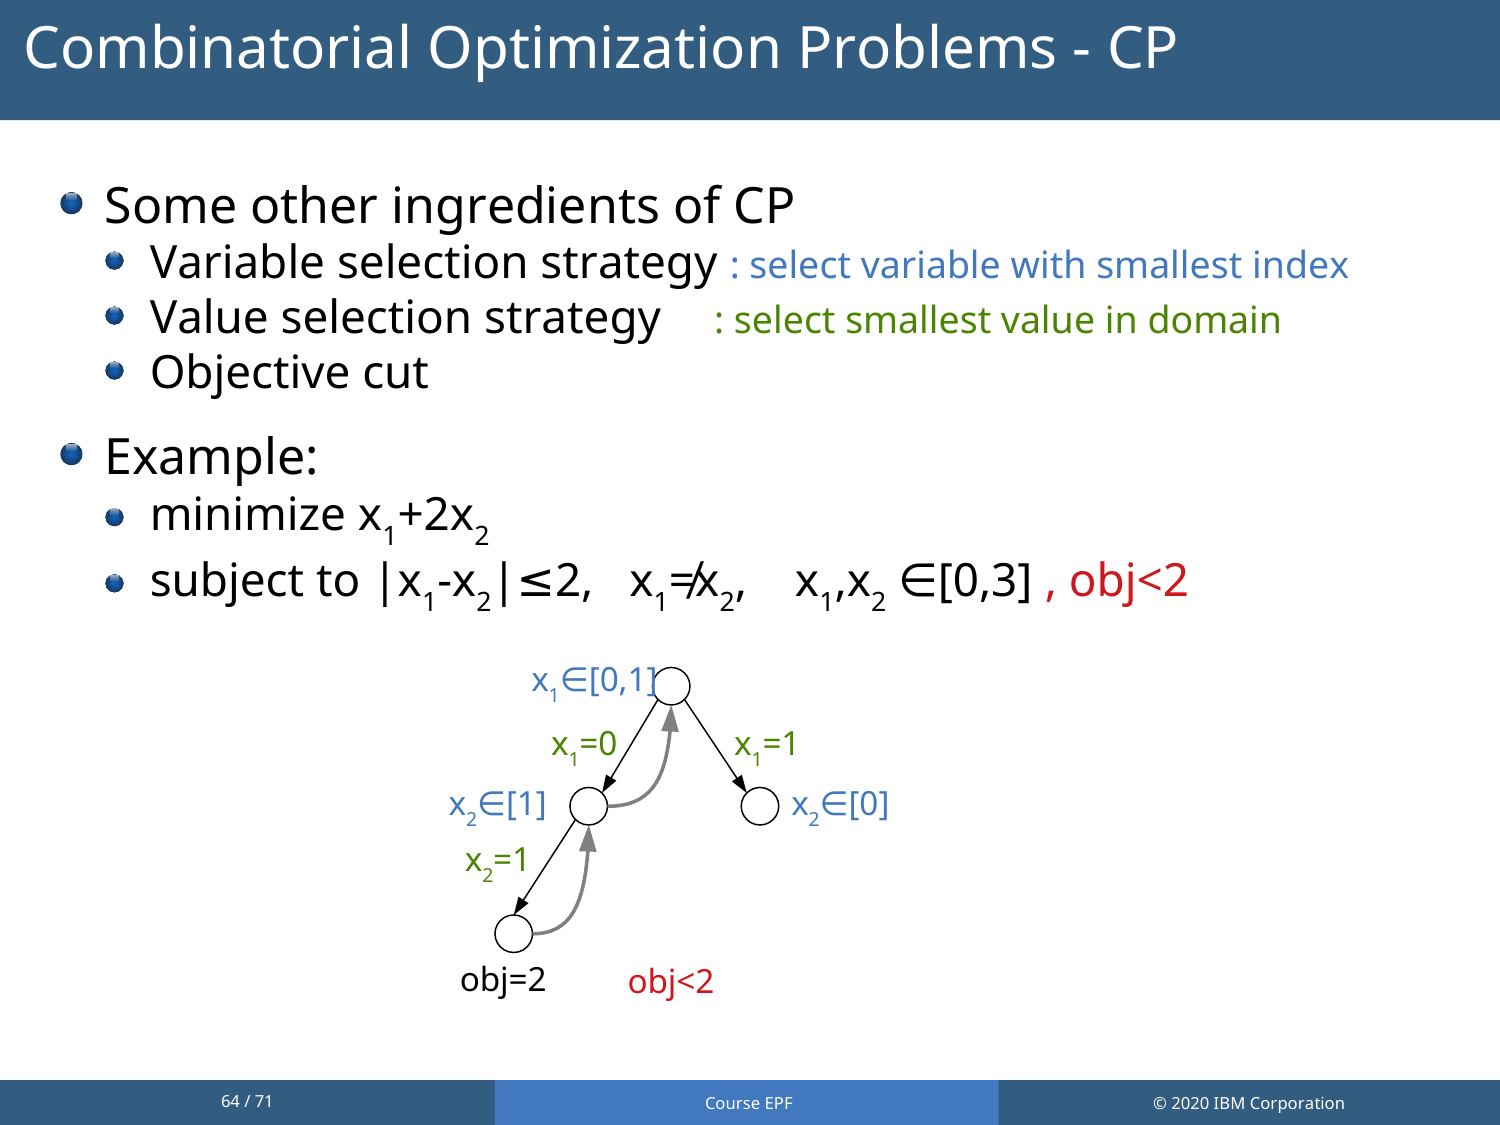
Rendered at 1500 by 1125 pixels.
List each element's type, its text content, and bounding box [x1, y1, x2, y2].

text_box x2∈[1] [433, 774, 629, 838]
title Combinatorial Optimization Problems - CP [0, 0, 1500, 121]
list Some other ingredients of CP Variable selection strategy : select variable with smallest index Value selection strategy : select smallest value in domain Objective cut Example: minimize x1+2x2 subject to |x1-x2|≤2, x1≠x2, x1,x2 ∈[0,3] , obj<2 [45, 165, 1441, 1036]
text_box [494, 915, 533, 950]
text_box [741, 787, 776, 826]
text_box x2∈[0] [776, 775, 972, 838]
text_box x2=1 [450, 831, 558, 901]
text_box obj<2 [612, 952, 758, 1008]
text_box x1∈[0,1] [516, 650, 712, 714]
text_box x1=0 [536, 715, 644, 785]
text_box obj=2 [445, 950, 590, 1006]
text_box x1=1 [719, 715, 827, 785]
